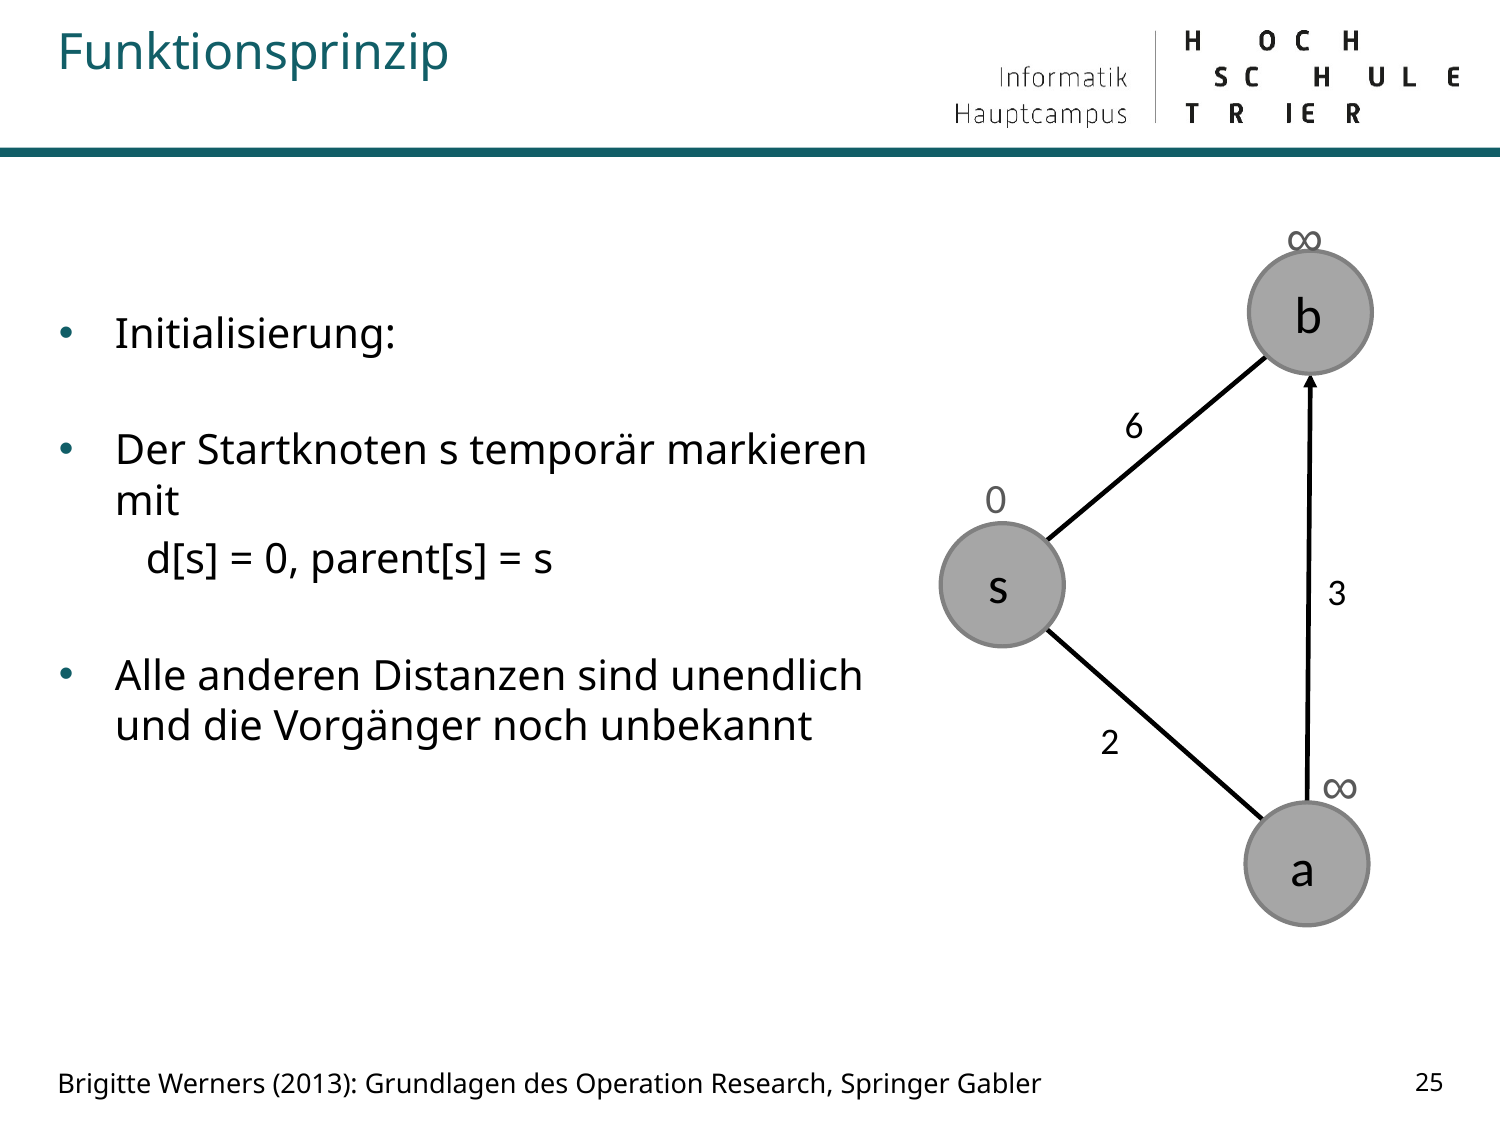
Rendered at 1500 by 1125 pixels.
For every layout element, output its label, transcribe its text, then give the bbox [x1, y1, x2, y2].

title Funktionsprinzip [42, 12, 941, 131]
text_box a [1275, 822, 1364, 907]
text_box b [1279, 269, 1369, 355]
text_box 3 [1312, 557, 1396, 630]
text_box [940, 532, 1049, 647]
picture [956, 30, 1459, 128]
text_box [1364, 840, 1369, 887]
footer Brigitte Werners (2013): Grundlagen des Operation Research, Springer Gabler [42, 1058, 1222, 1106]
list Initialisierung: Der Startknoten s temporär markieren mit d[s] = 0, parent[s] = s Alle anderen Distanzen sind unendlich und die Vorgänger noch unbekannt [44, 299, 919, 871]
text_box 0 [970, 460, 1054, 534]
text_box ∞ [1306, 741, 1390, 815]
text_box ∞ [1271, 193, 1354, 266]
text_box [1248, 265, 1355, 374]
text_box 6 [1109, 390, 1193, 464]
text_box s [973, 540, 1062, 625]
text_box 2 [1085, 706, 1169, 780]
text_box [1245, 802, 1352, 926]
slide_number <Foliennummer> [1222, 1058, 1459, 1106]
